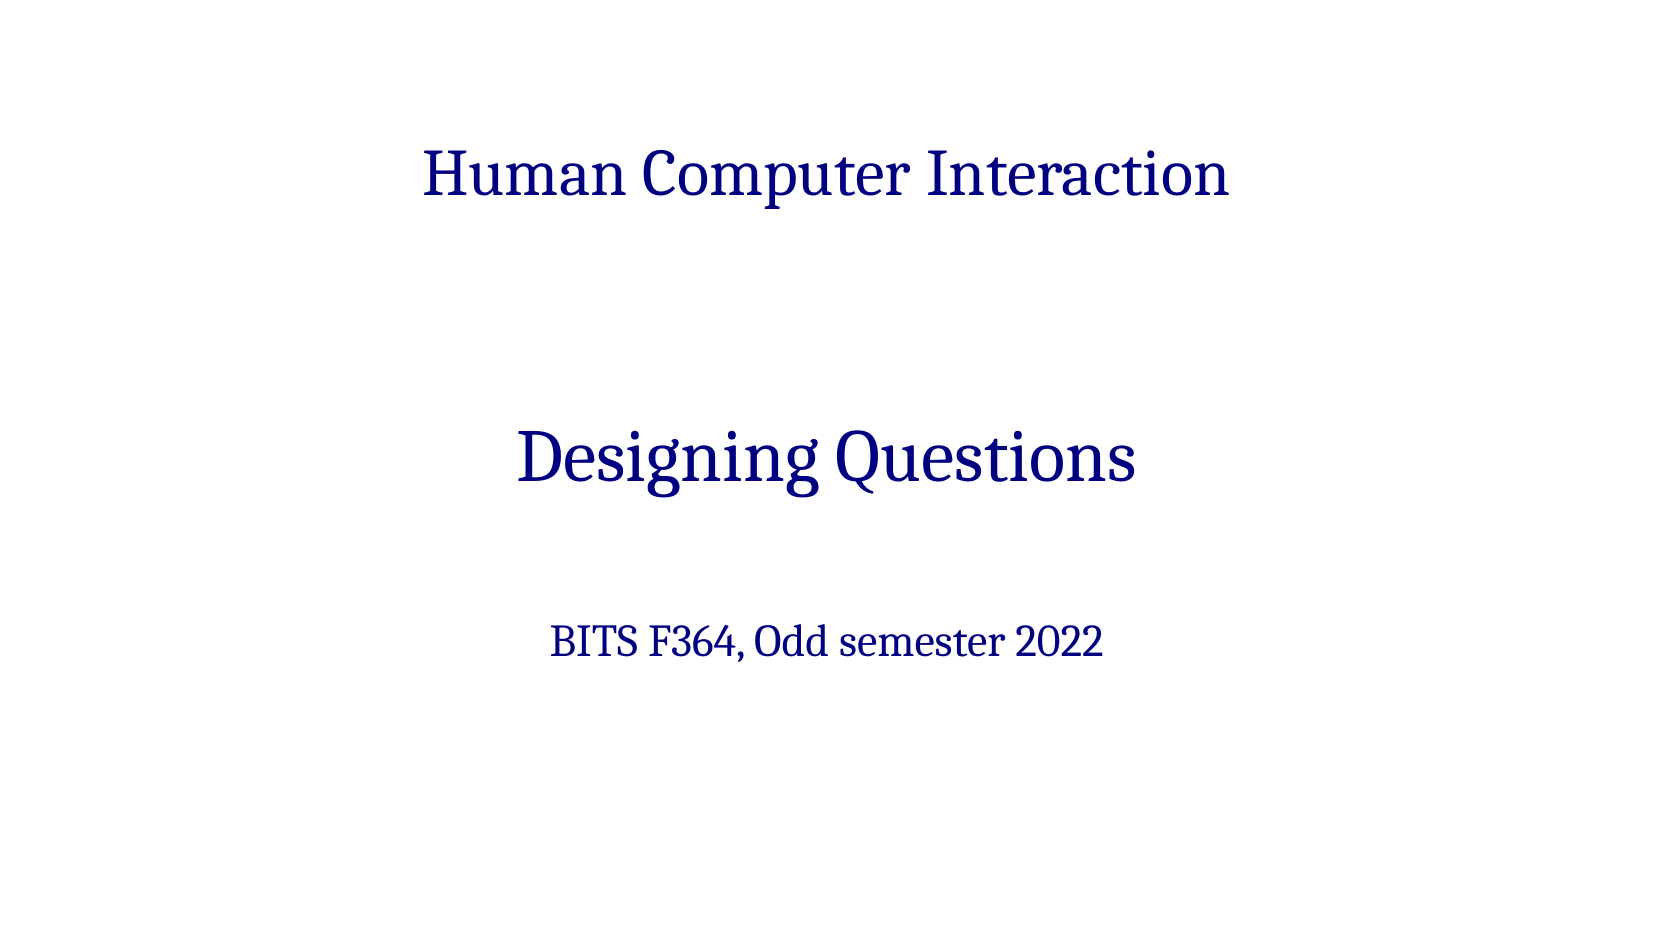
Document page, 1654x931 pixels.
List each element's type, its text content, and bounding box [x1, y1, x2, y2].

subtitle Human Computer Interaction Designing Questions BITS F364, Odd semester 2022 [82, 37, 1571, 757]
